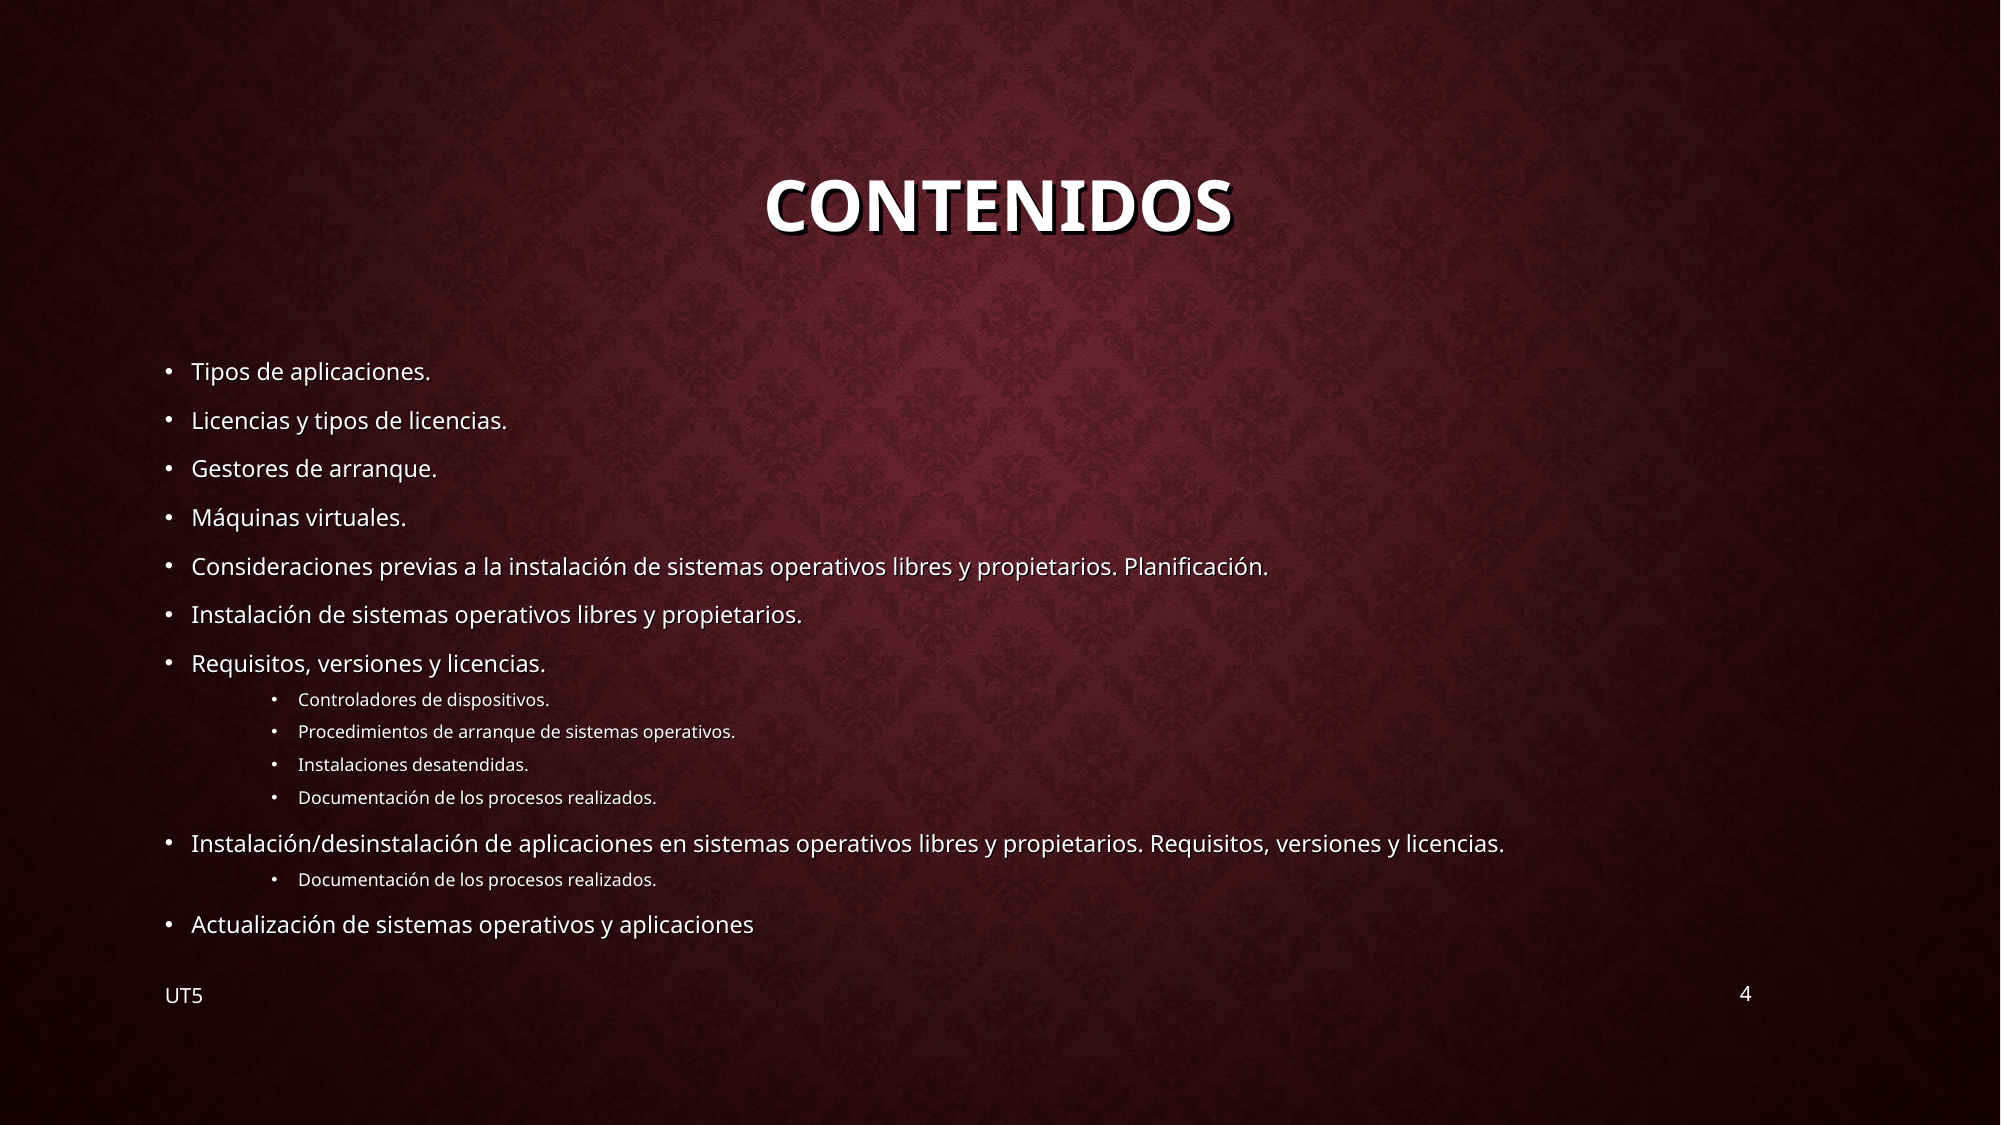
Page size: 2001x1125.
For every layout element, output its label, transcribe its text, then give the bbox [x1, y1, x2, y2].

list Tipos de aplicaciones. Licencias y tipos de licencias. Gestores de arranque. Máquinas virtuales. Consideraciones previas a la instalación de sistemas operativos libres y propietarios. Planificación. Instalación de sistemas operativos libres y propietarios. Requisitos, versiones y licencias. Controladores de dispositivos. Procedimientos de arranque de sistemas operativos. Instalaciones desatendidas. Documentación de los procesos realizados. Instalación/desinstalación de aplicaciones en sistemas operativos libres y propietarios. Requisitos, versiones y licencias. Documentación de los procesos realizados. Actualización de sistemas operativos y aplicaciones [149, 343, 1849, 950]
title Contenidos [149, 99, 1849, 318]
text_box [1724, 965, 1849, 1025]
text_box UT5 [149, 965, 1245, 1025]
